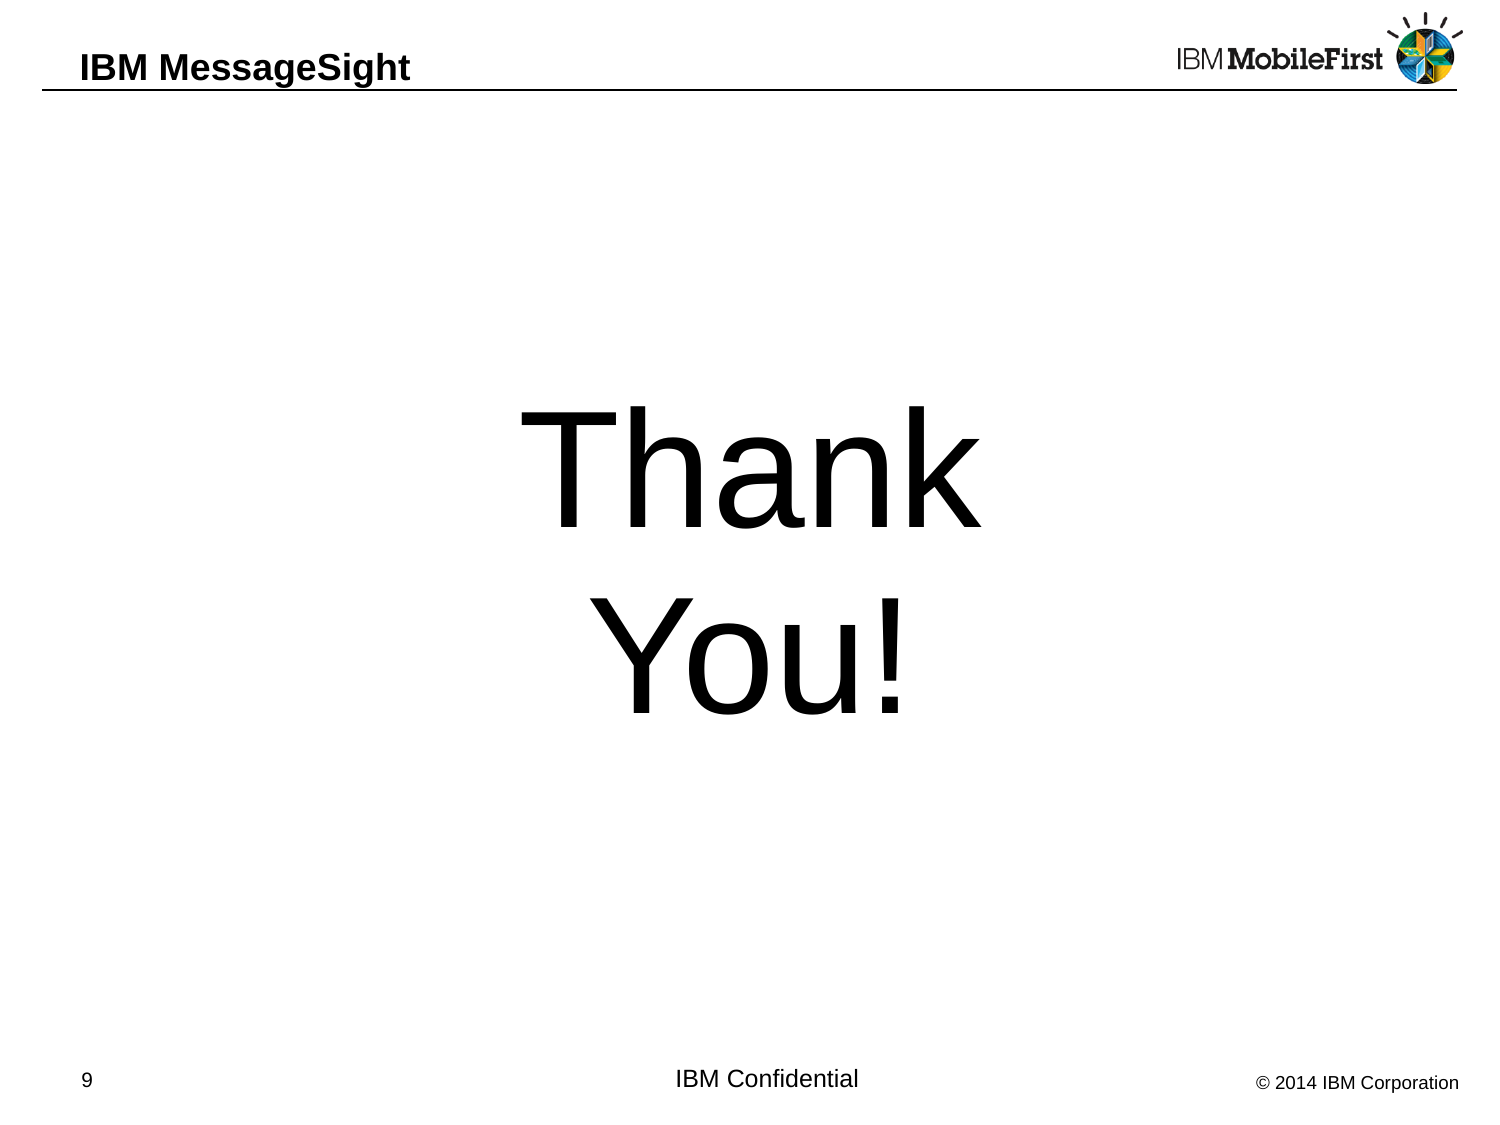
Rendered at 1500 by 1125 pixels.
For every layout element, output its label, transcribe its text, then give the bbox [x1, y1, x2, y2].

picture [1387, 12, 1463, 84]
text_box Thank You! [465, 368, 1036, 757]
picture [1178, 43, 1385, 77]
